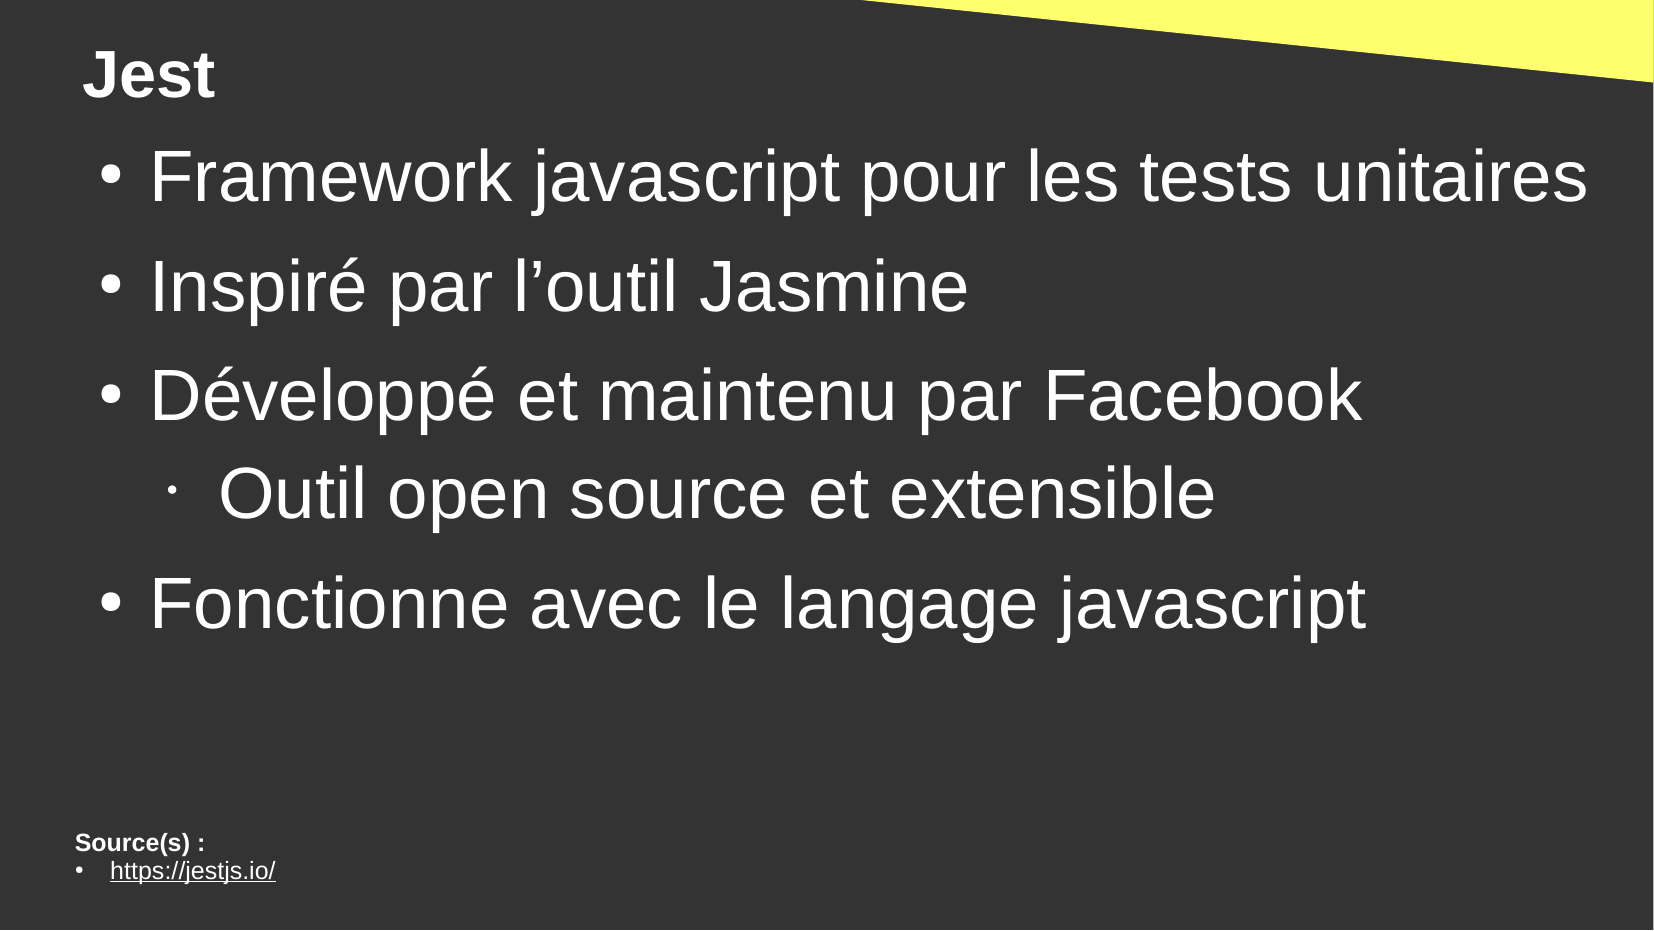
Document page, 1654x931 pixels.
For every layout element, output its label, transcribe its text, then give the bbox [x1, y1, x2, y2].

text_box Source(s) : https://jestjs.io/ [59, 821, 1546, 906]
title Jest [82, 37, 1571, 114]
text_box [861, 0, 1654, 83]
list Framework javascript pour les tests unitaires Inspiré par l’outil Jasmine Développé et maintenu par Facebook Outil open source et extensible Fonctionne avec le langage javascript [80, 135, 1619, 721]
